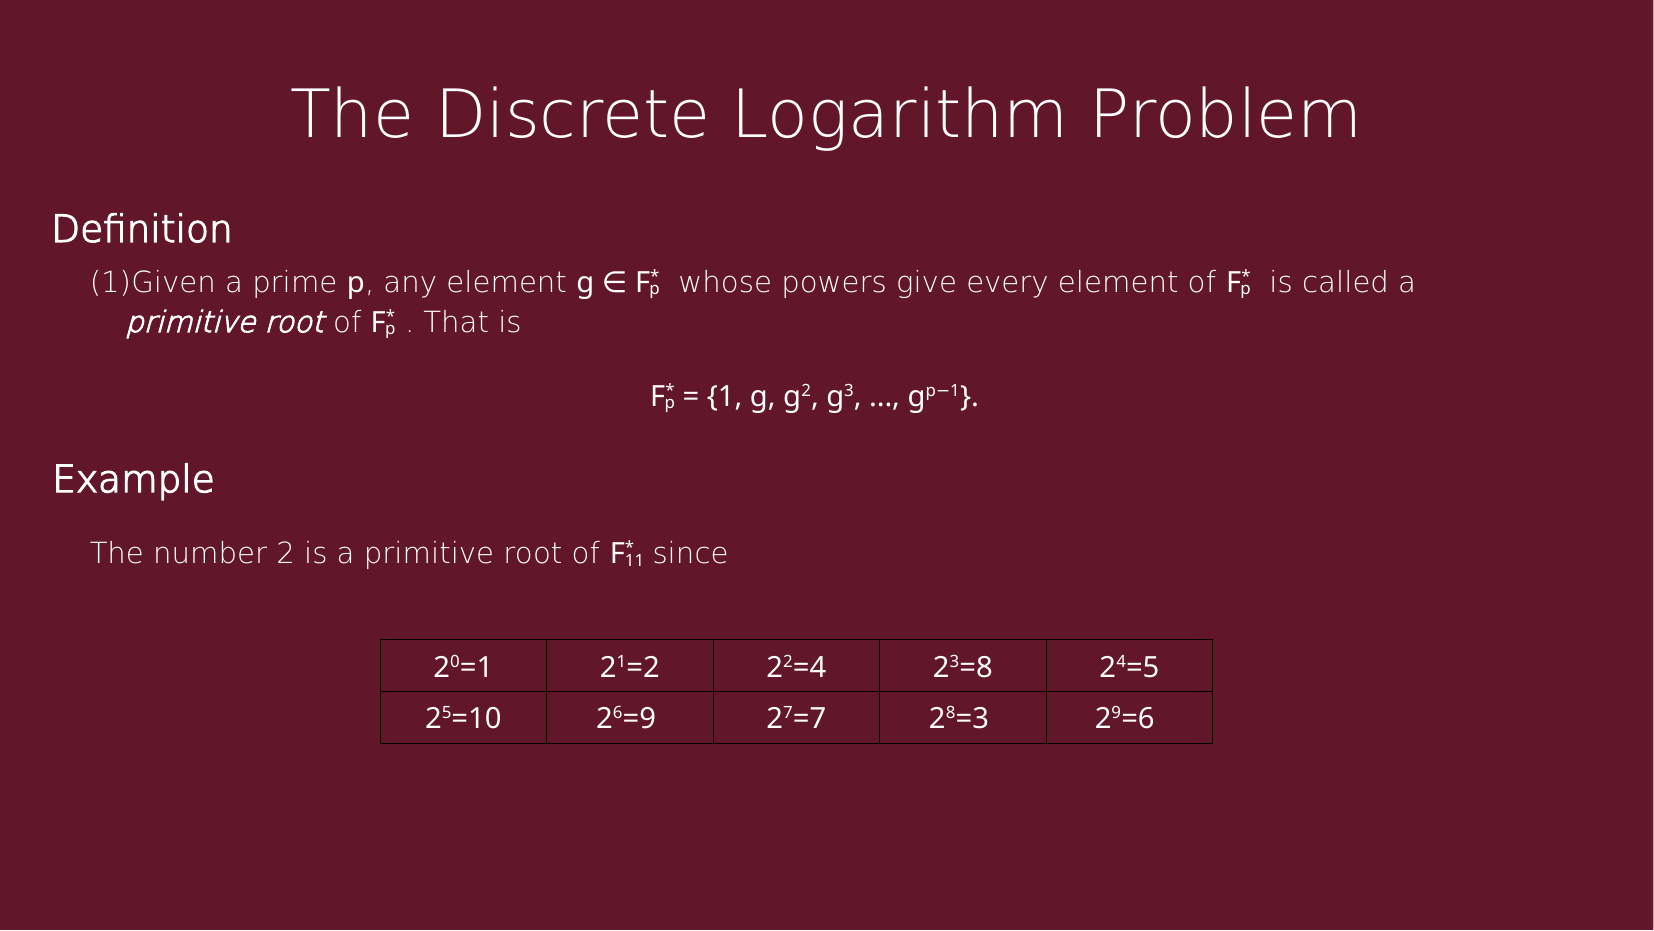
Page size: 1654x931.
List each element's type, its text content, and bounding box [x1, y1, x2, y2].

title The Discrete Logarithm Problem [82, 37, 1571, 193]
table_cell 25=10 [381, 692, 546, 743]
text_box Definition [36, 199, 1612, 259]
table_header 23=8 [880, 640, 1046, 691]
table_cell 28=3 [880, 692, 1046, 743]
table_cell 29=6 [1047, 692, 1212, 743]
table_header 22=4 [714, 640, 879, 691]
table_header 24=5 [1047, 640, 1212, 691]
table_cell 26=9 [547, 692, 713, 743]
text_box Given a prime p, any element g ∈ F* p whose powers give every element of F* p is called a primitive root of F* p . That is F* p = {1, g, g2, g3, ..., gp−1}. [75, 253, 1501, 450]
table_header 20=1 [381, 640, 546, 691]
table_header 21=2 [547, 640, 713, 691]
table_cell 27=7 [714, 692, 879, 743]
text_box Example [37, 450, 1613, 509]
text_box The number 2 is a primitive root of F11 * since [75, 525, 1501, 601]
